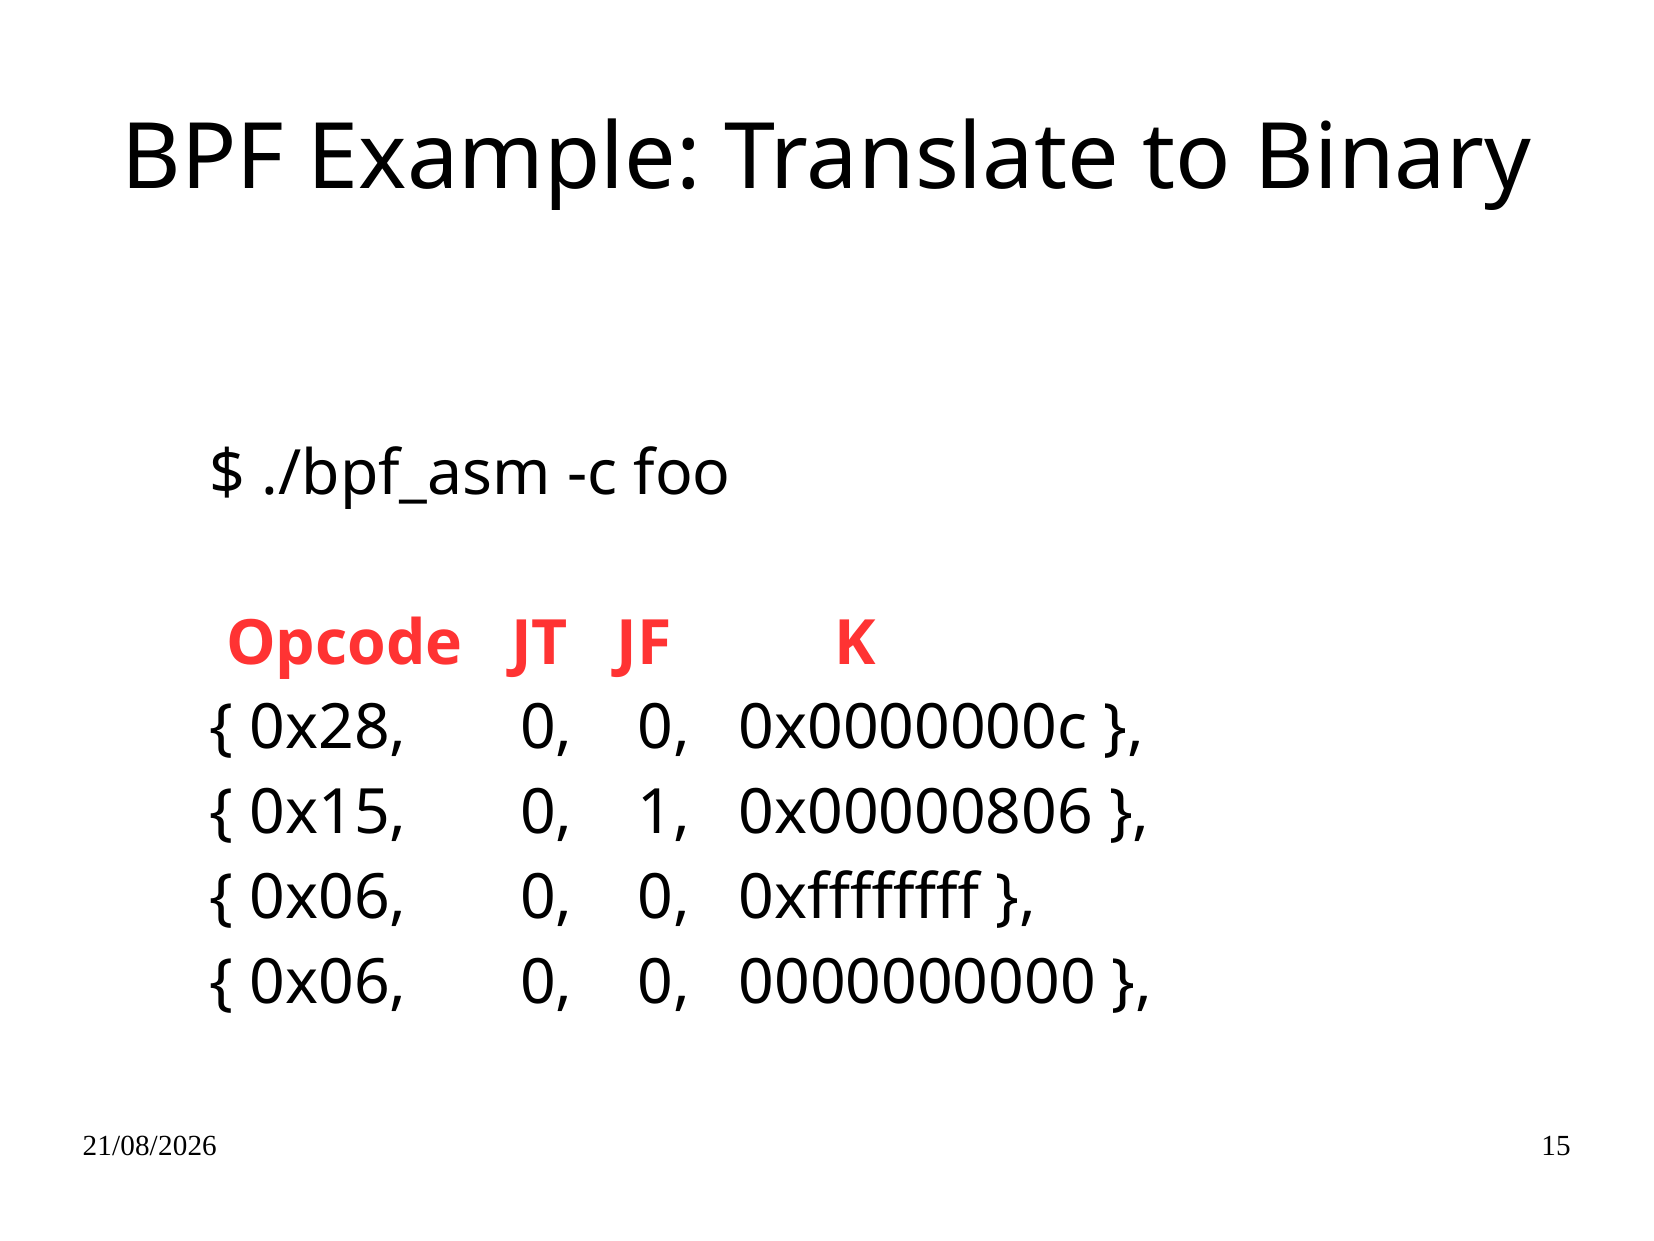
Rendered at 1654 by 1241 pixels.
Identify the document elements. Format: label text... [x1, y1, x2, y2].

text_box $ ./bpf_asm -c foo Opcode JT JF K { 0x28, 0, 0, 0x0000000c }, { 0x15, 0, 1, 0x00000806 }, { 0x06, 0, 0, 0xffffffff }, { 0x06, 0, 0, 0000000000 }, [195, 420, 1471, 960]
title BPF Example: Translate to Binary [82, 49, 1571, 257]
